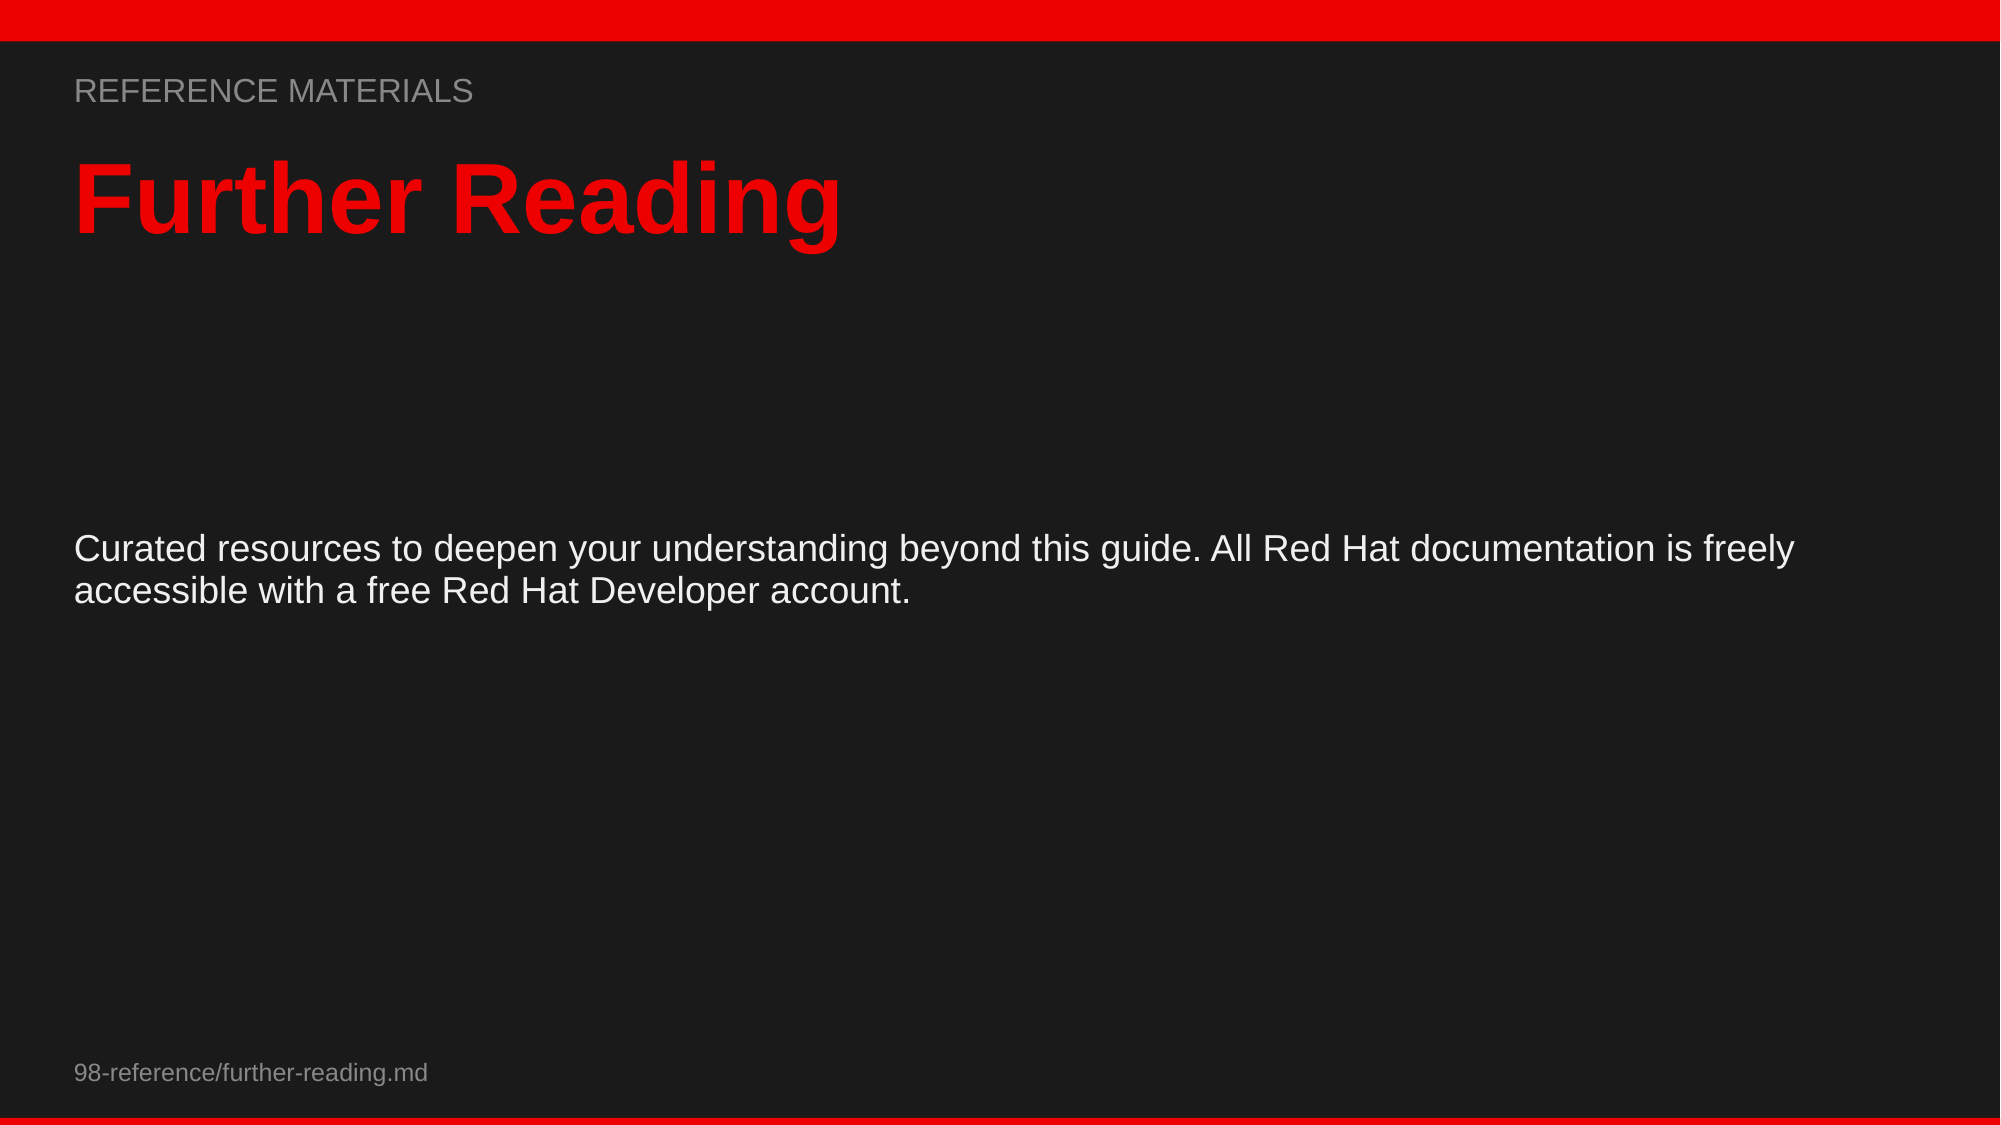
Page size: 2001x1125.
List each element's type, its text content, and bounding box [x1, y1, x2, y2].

text_box [0, 1117, 2001, 1125]
text_box Further Reading [59, 135, 1942, 461]
text_box Curated resources to deepen your understanding beyond this guide. All Red Hat documentation is freely accessible with a free Red Hat Developer account. [59, 519, 1942, 727]
text_box [0, 0, 2001, 42]
text_box 98-reference/further-reading.md [59, 1051, 1942, 1093]
text_box REFERENCE MATERIALS [59, 64, 1942, 119]
